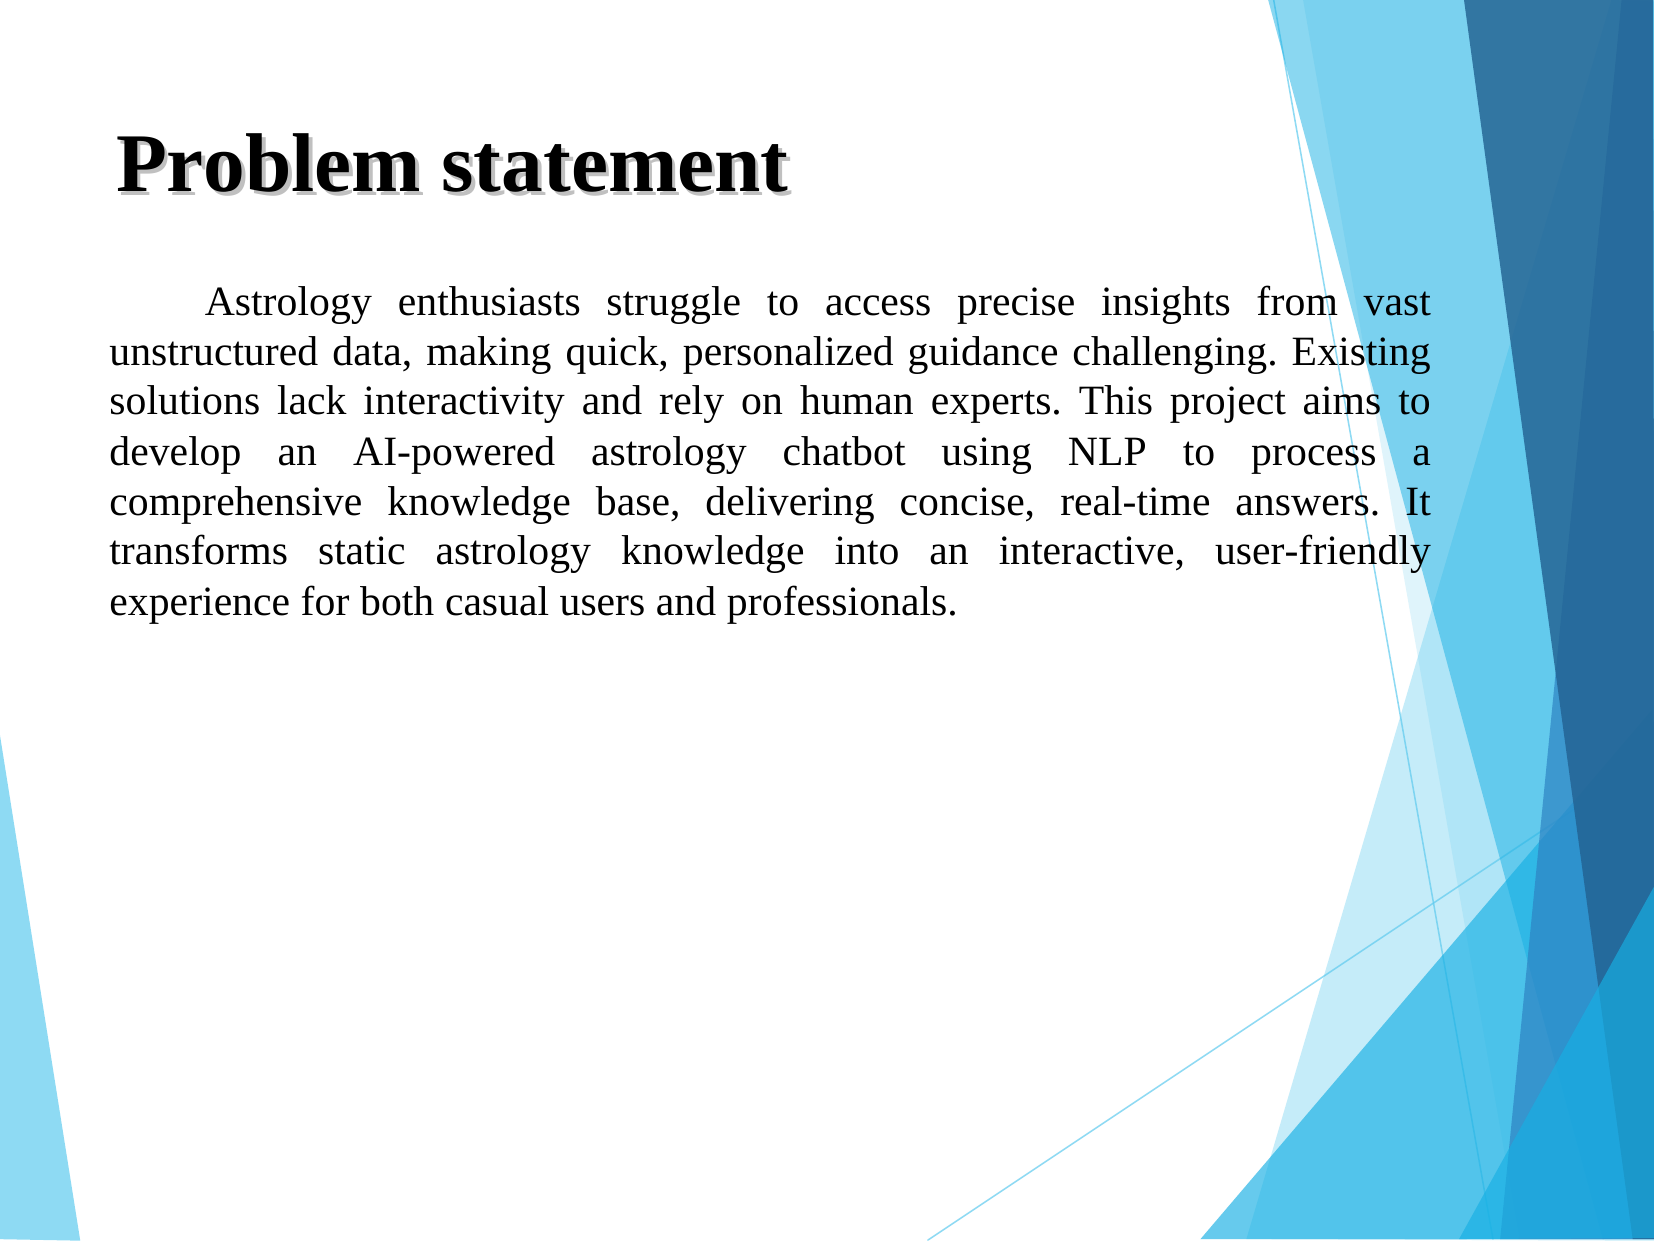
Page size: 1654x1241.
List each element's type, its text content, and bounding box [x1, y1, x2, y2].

text_box Astrology enthusiasts struggle to access precise insights from vast unstructured data, making quick, personalized guidance challenging. Existing solutions lack interactivity and rely on human experts. This project aims to develop an AI-powered astrology chatbot using NLP to process a comprehensive knowledge base, delivering concise, real-time answers. It transforms static astrology knowledge into an interactive, user-friendly experience for both casual users and professionals. [35, 265, 1447, 1080]
text_box Problem statement [82, 100, 1306, 265]
